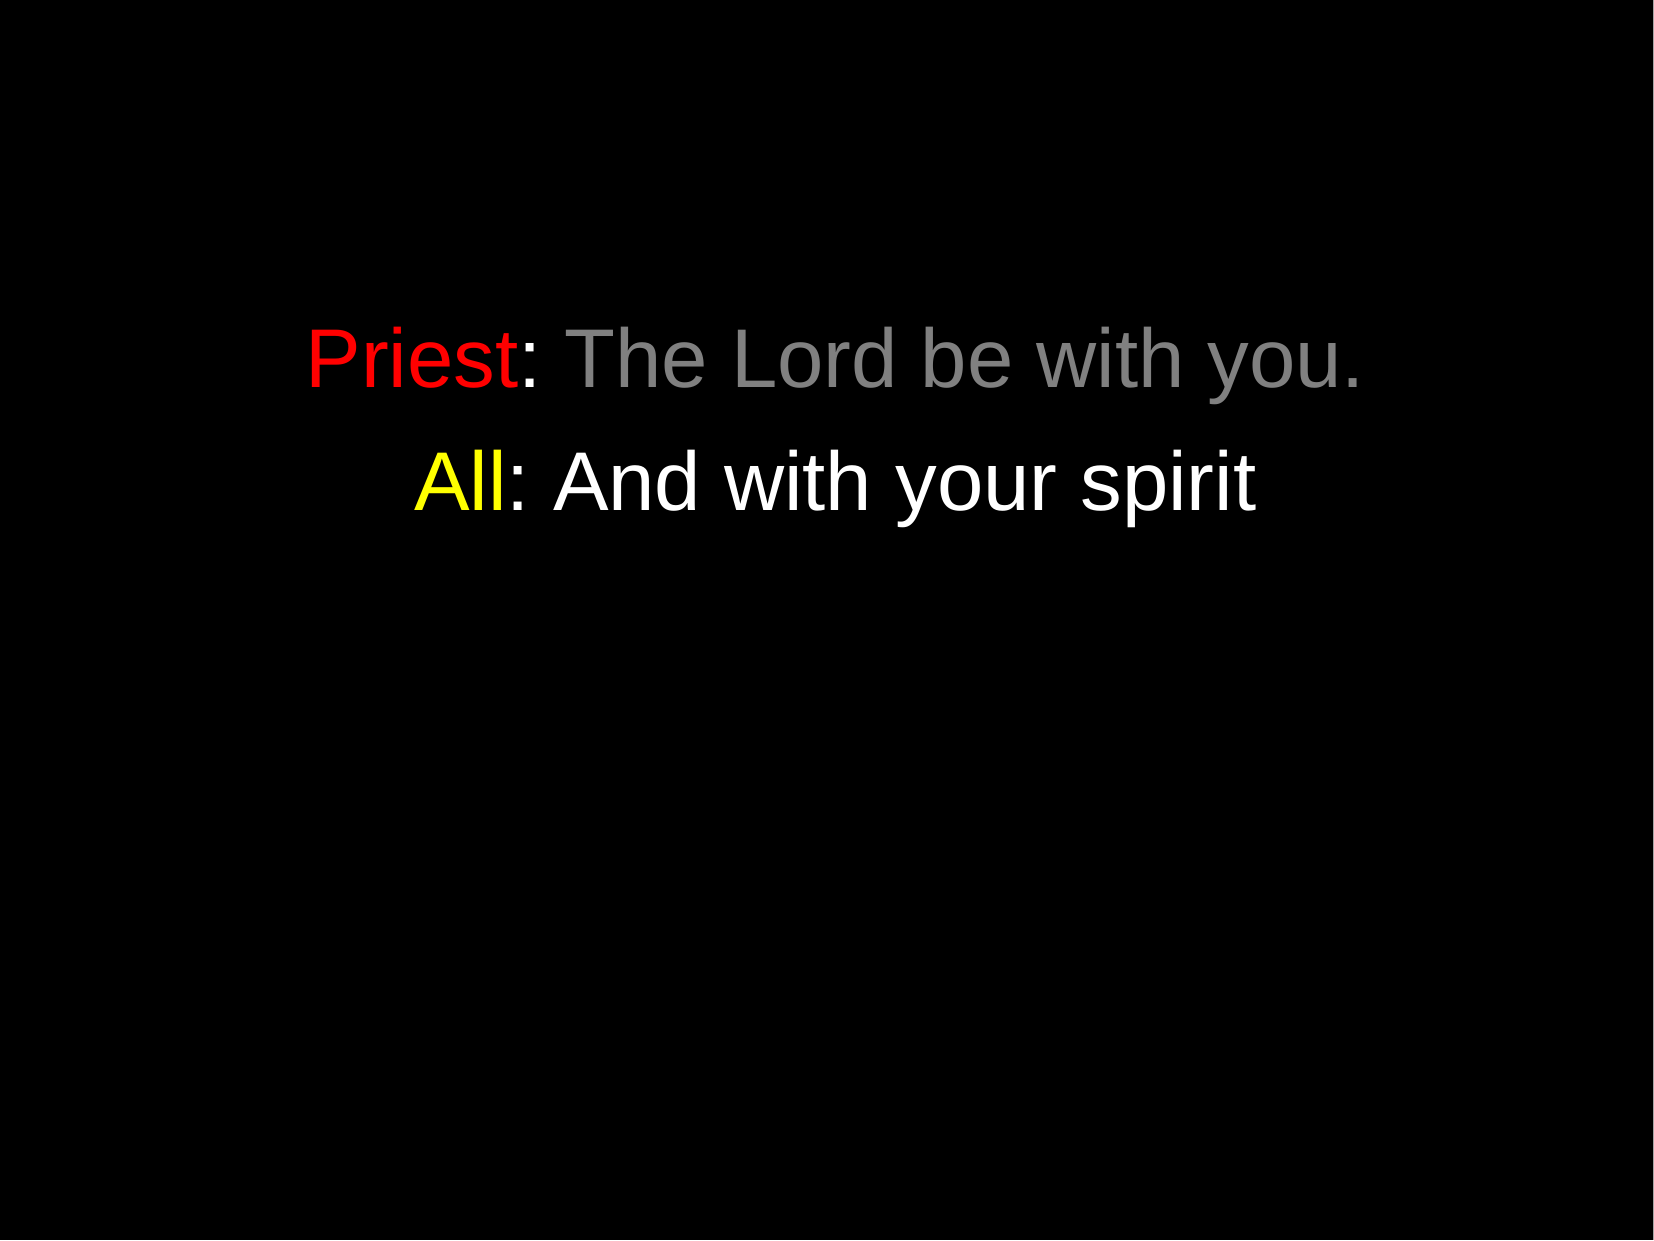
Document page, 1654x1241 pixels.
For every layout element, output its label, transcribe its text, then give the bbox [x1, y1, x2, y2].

list Priest: The Lord be with you. All: And with your spirit [0, 307, 1654, 1027]
